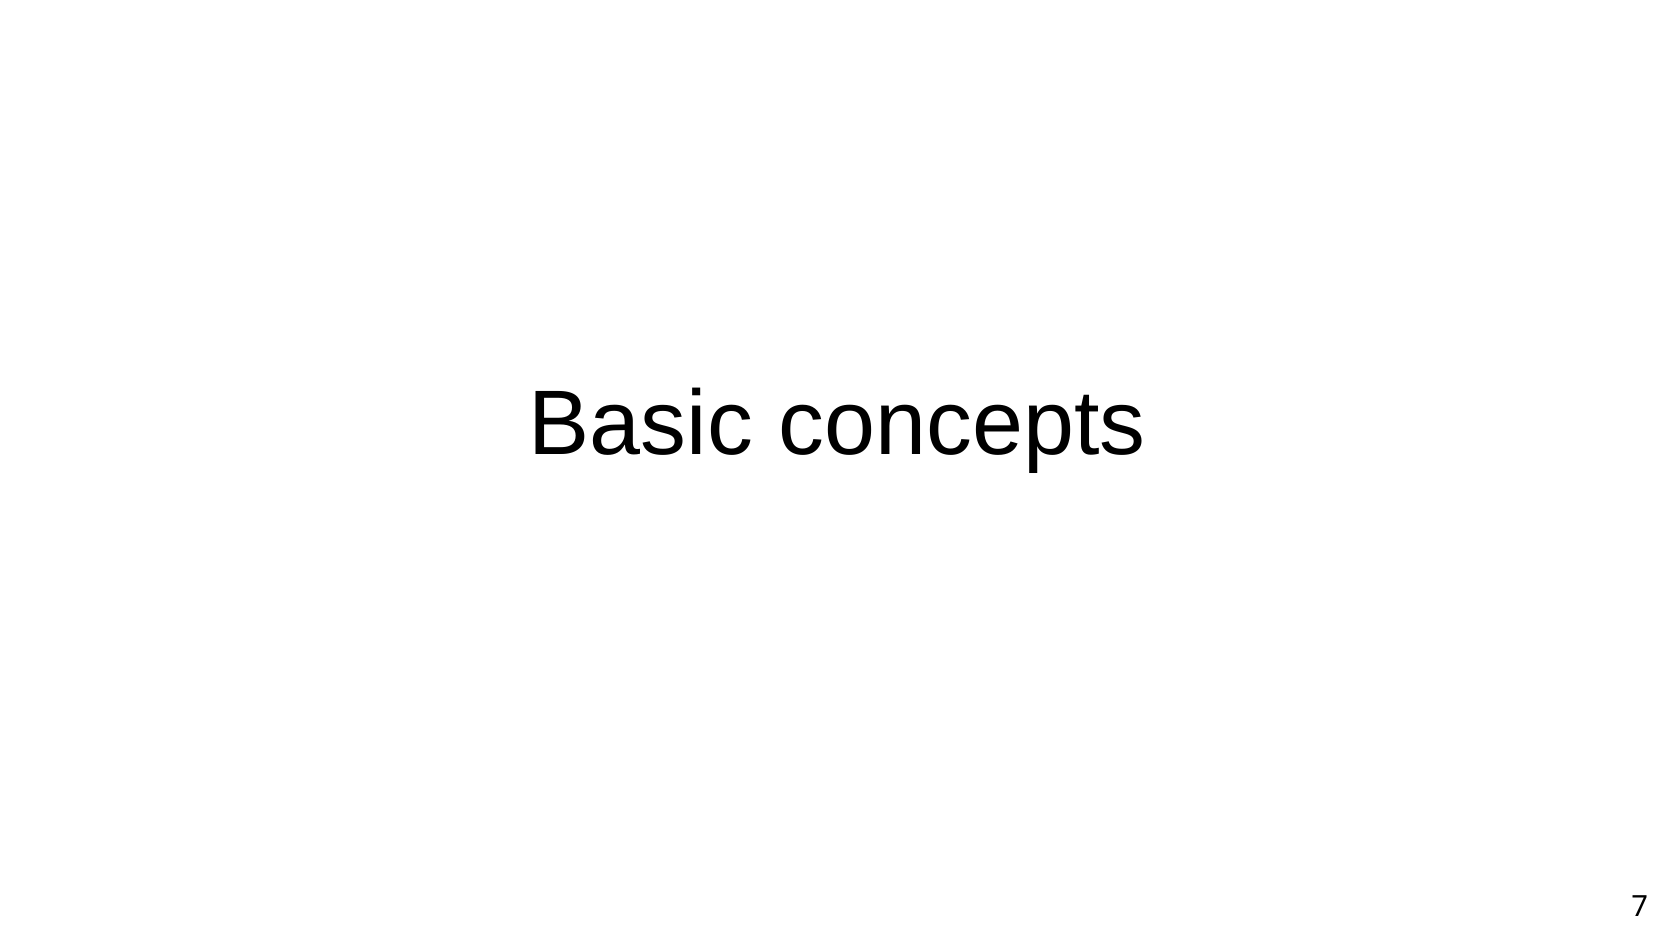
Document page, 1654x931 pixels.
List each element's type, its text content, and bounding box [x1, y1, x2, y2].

title Basic concepts [93, 345, 1582, 501]
